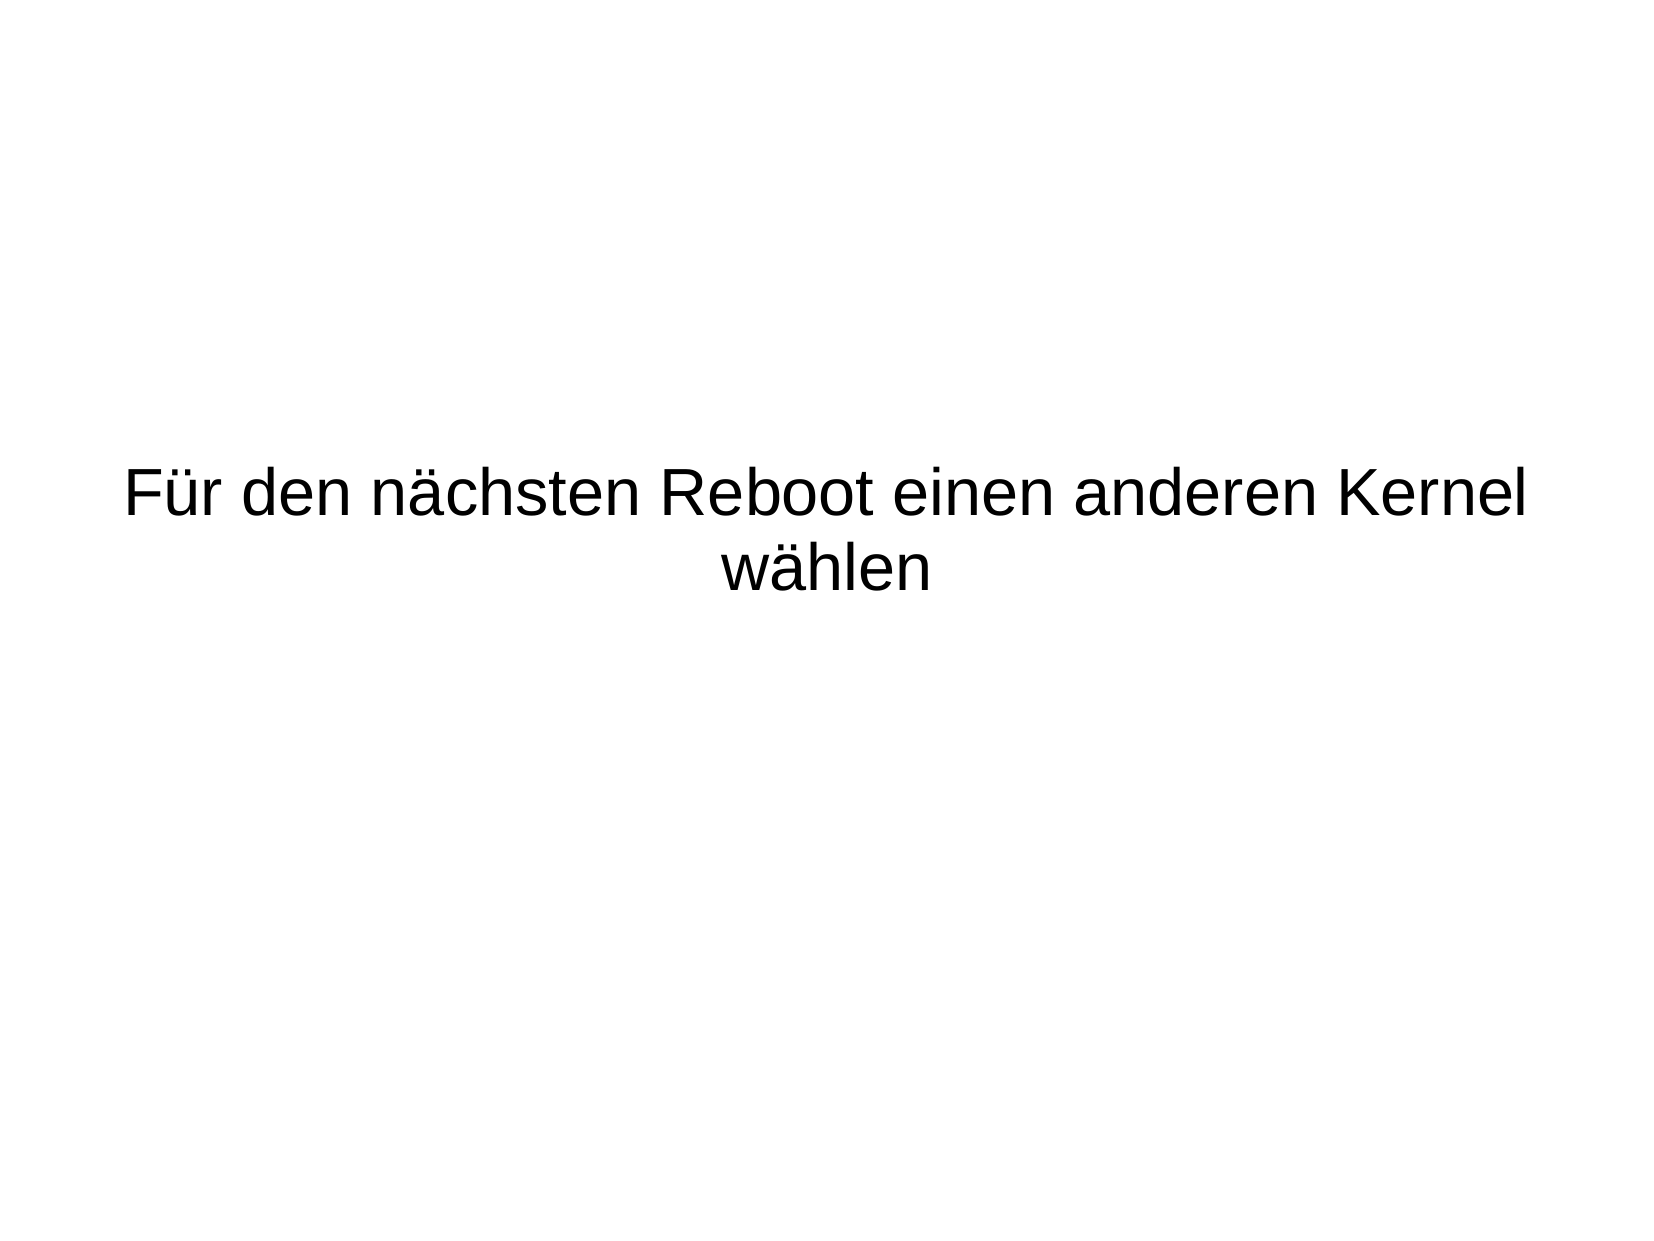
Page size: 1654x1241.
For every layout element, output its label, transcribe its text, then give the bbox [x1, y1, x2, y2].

subtitle Für den nächsten Reboot einen anderen Kernel wählen [82, 49, 1571, 1010]
